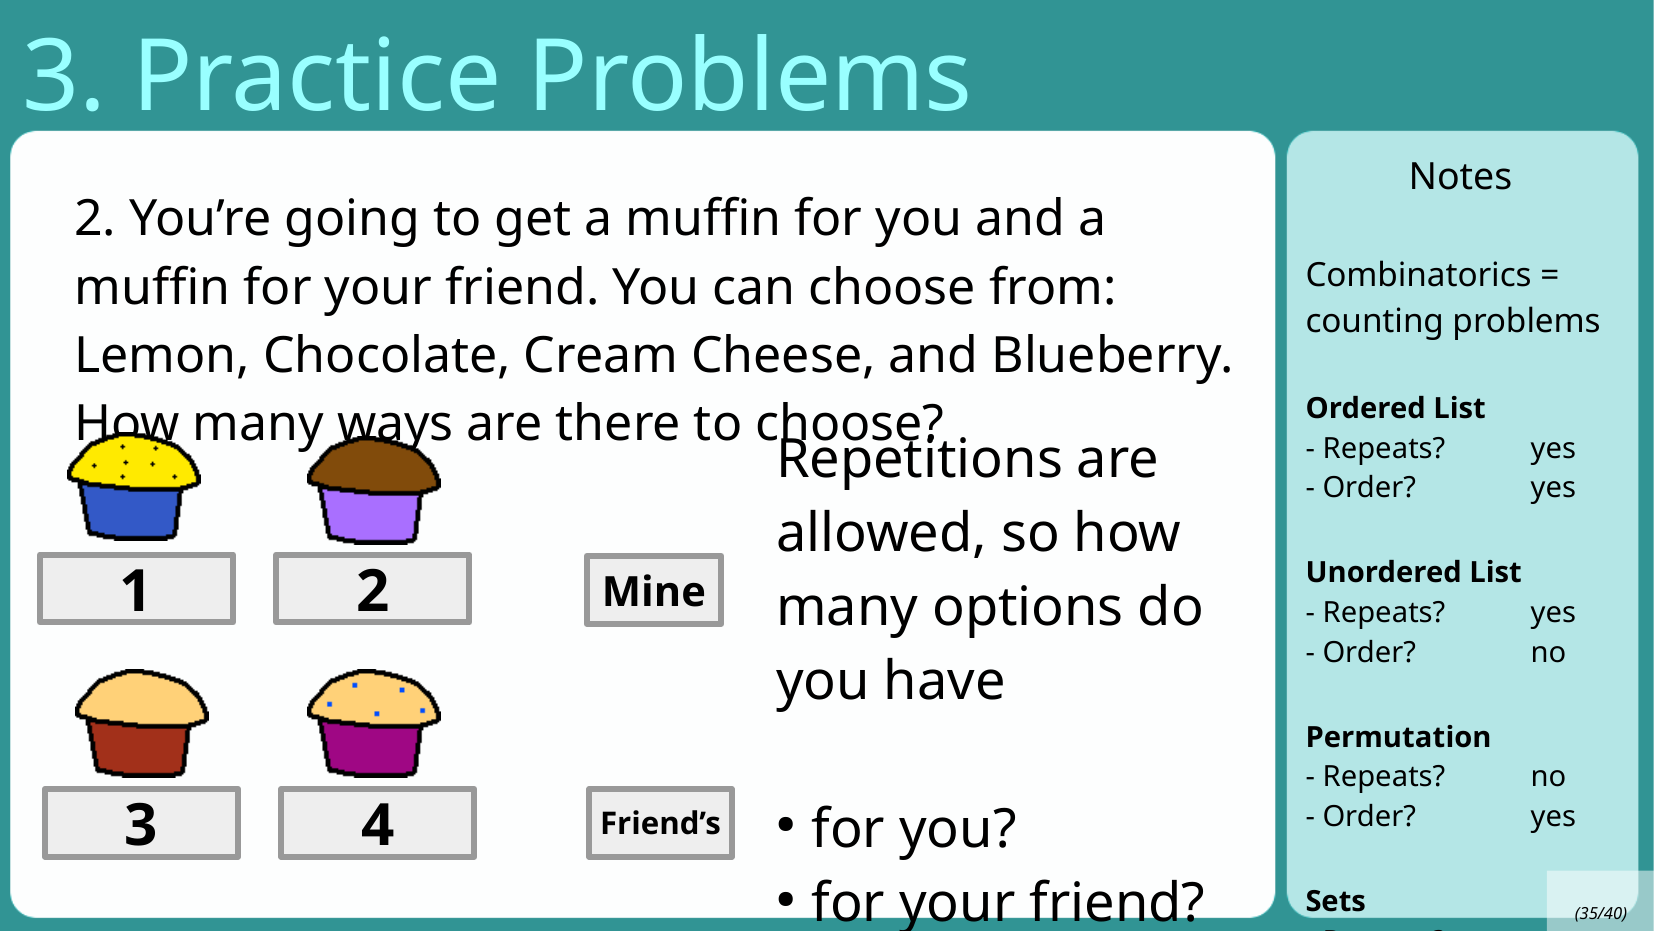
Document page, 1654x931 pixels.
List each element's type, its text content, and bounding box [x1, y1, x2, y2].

text_box Mine [586, 555, 722, 624]
text_box 1 [39, 554, 234, 623]
text_box 2. You’re going to get a muffin for you and a muffin for your friend. You can choose from: Lemon, Chocolate, Cream Cheese, and Blueberry. How many ways are there to choose? [74, 182, 1244, 407]
text_box Notes Combinatorics = counting problems Ordered List - Repeats? yes - Order? yes Unordered List - Repeats? yes - Order? no Permutation - Repeats? no - Order? yes Sets - Repeats? no - Order? no [1290, 141, 1631, 858]
text_box Friend’s [589, 788, 732, 857]
text_box (<number>/40) [1546, 877, 1654, 931]
text_box 3 [44, 788, 239, 857]
text_box Repetitions are allowed, so how many options do you have for you? for your friend? [776, 419, 1249, 857]
text_box 4 [281, 788, 475, 857]
picture [0, 0, 1654, 931]
title 3. Practice Problems [22, 13, 1511, 130]
text_box 2 [276, 554, 470, 623]
